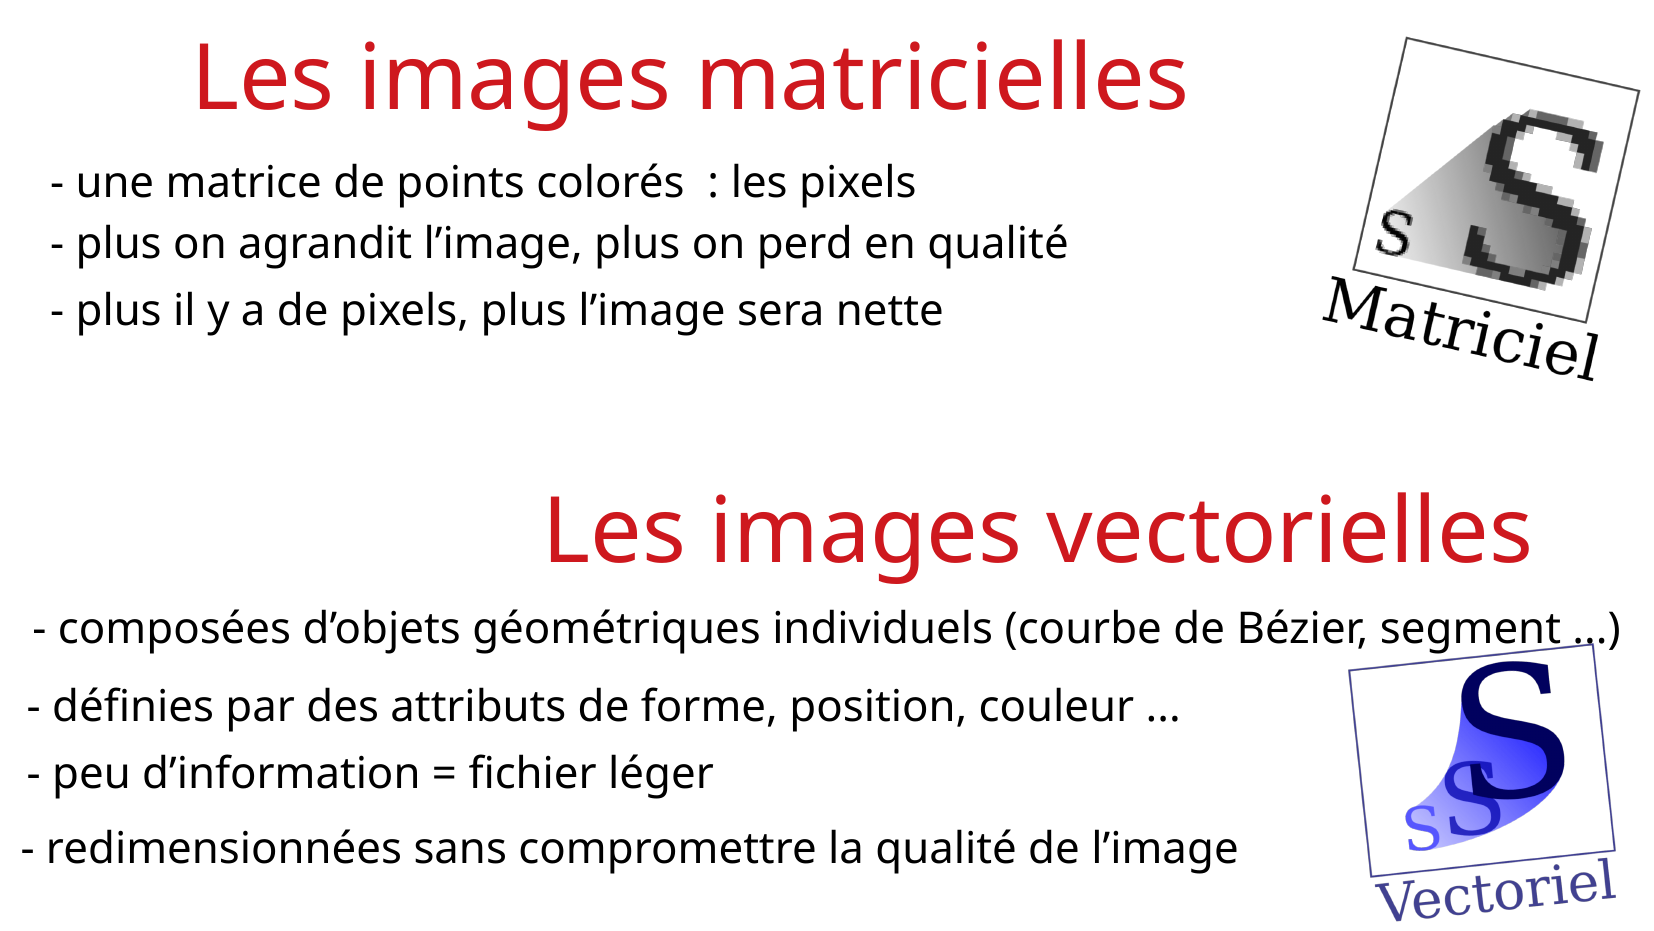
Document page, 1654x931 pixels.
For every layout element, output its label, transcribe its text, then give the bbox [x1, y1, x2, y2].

title Les images matricielles [29, 8, 1353, 140]
text_box - définies par des attributs de forme, position, couleur ... [11, 667, 1601, 735]
text_box - plus il y a de pixels, plus l’image sera nette [35, 271, 1347, 339]
text_box - plus on agrandit l’image, plus on perd en qualité [35, 204, 1607, 272]
text_box - redimensionnées sans compromettre la qualité de l’image [5, 809, 1347, 886]
text_box Les images vectorielles [527, 457, 1654, 589]
text_box - composées d’objets géométriques individuels (courbe de Bézier, segment ...) [17, 589, 1648, 709]
picture [1343, 709, 1629, 931]
text_box - une matrice de points colorés : les pixels [35, 142, 1630, 213]
picture [1347, 0, 1654, 389]
text_box - peu d’information = fichier léger [11, 734, 733, 806]
